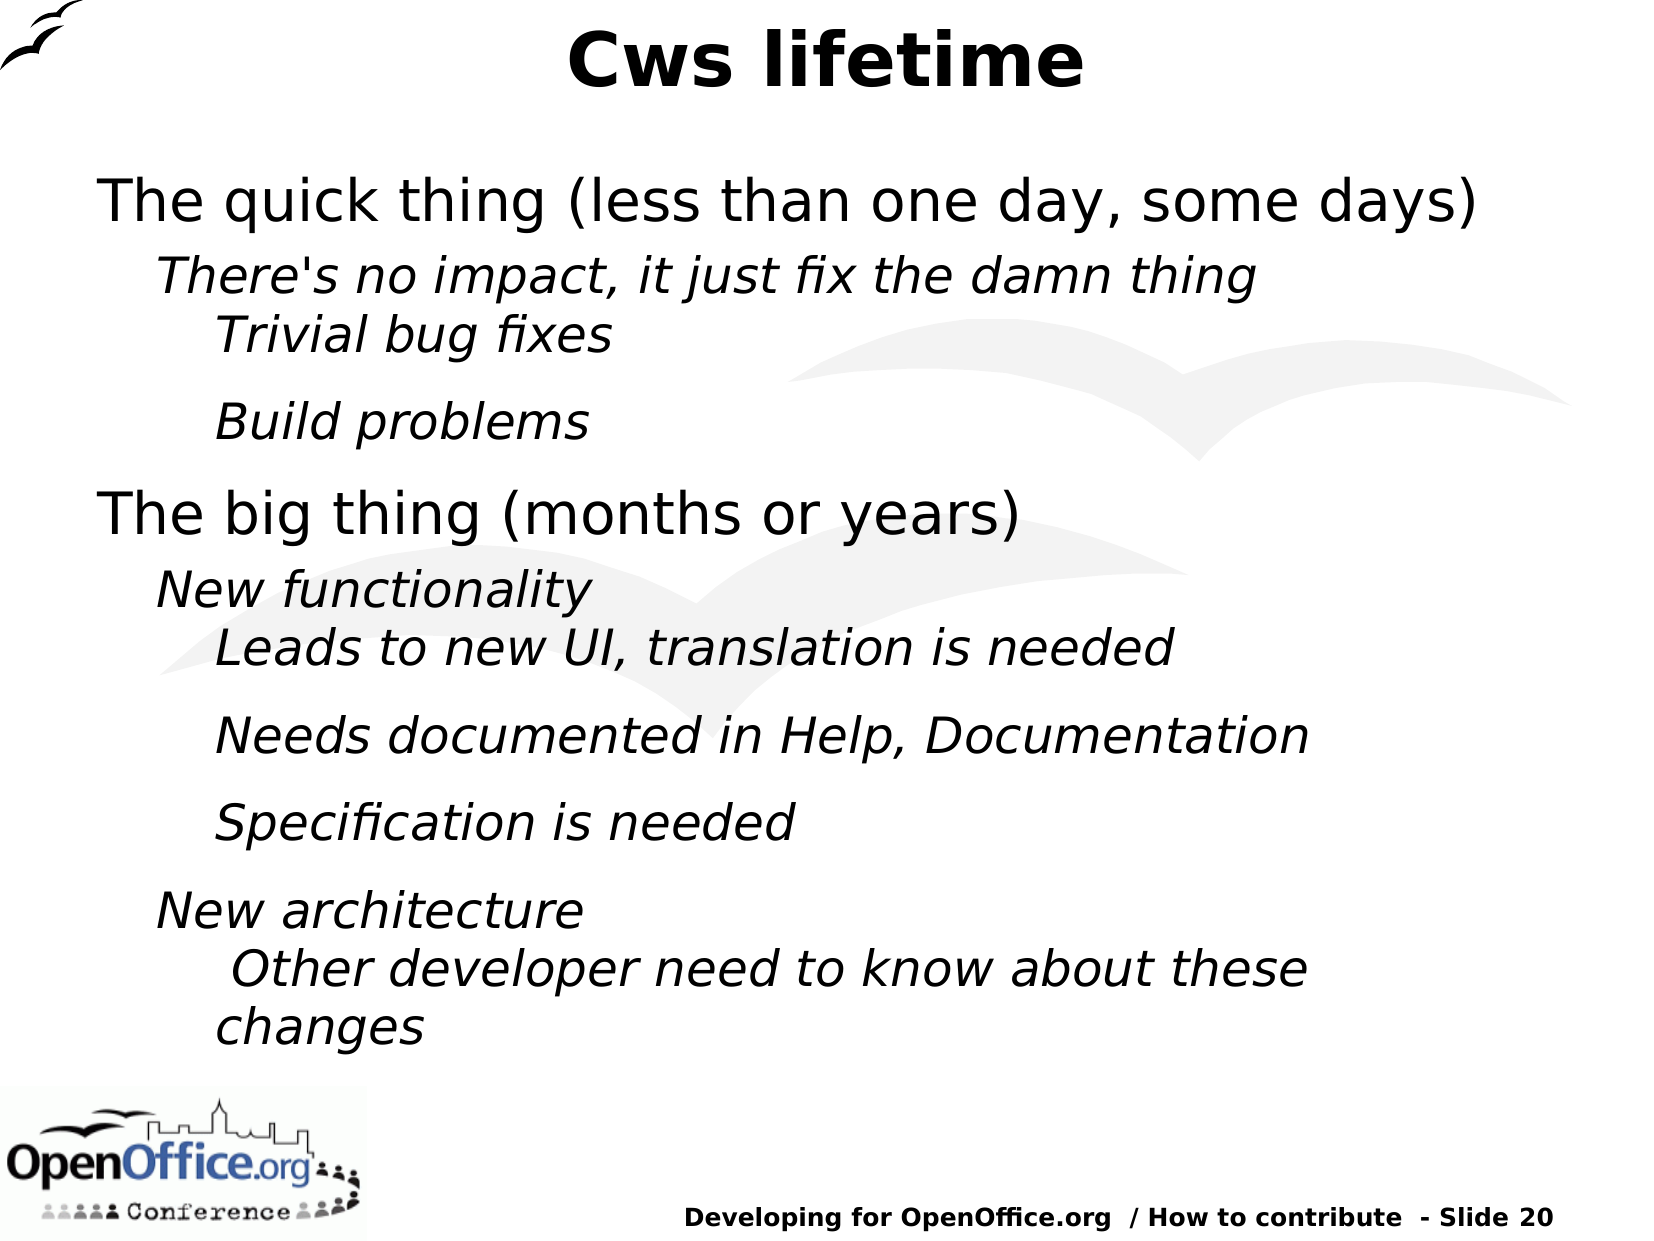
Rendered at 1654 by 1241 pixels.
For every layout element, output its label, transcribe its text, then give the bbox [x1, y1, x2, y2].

list The quick thing (less than one day, some days) There's no impact, it just fix the damn thing Trivial bug fixes Build problems The big thing (months or years) New functionality Leads to new UI, translation is needed Needs documented in Help, Documentation Specification is needed New architecture Other developer need to know about these changes [97, 167, 1523, 1096]
title Cws lifetime [0, 0, 1654, 121]
picture [0, 1086, 367, 1241]
